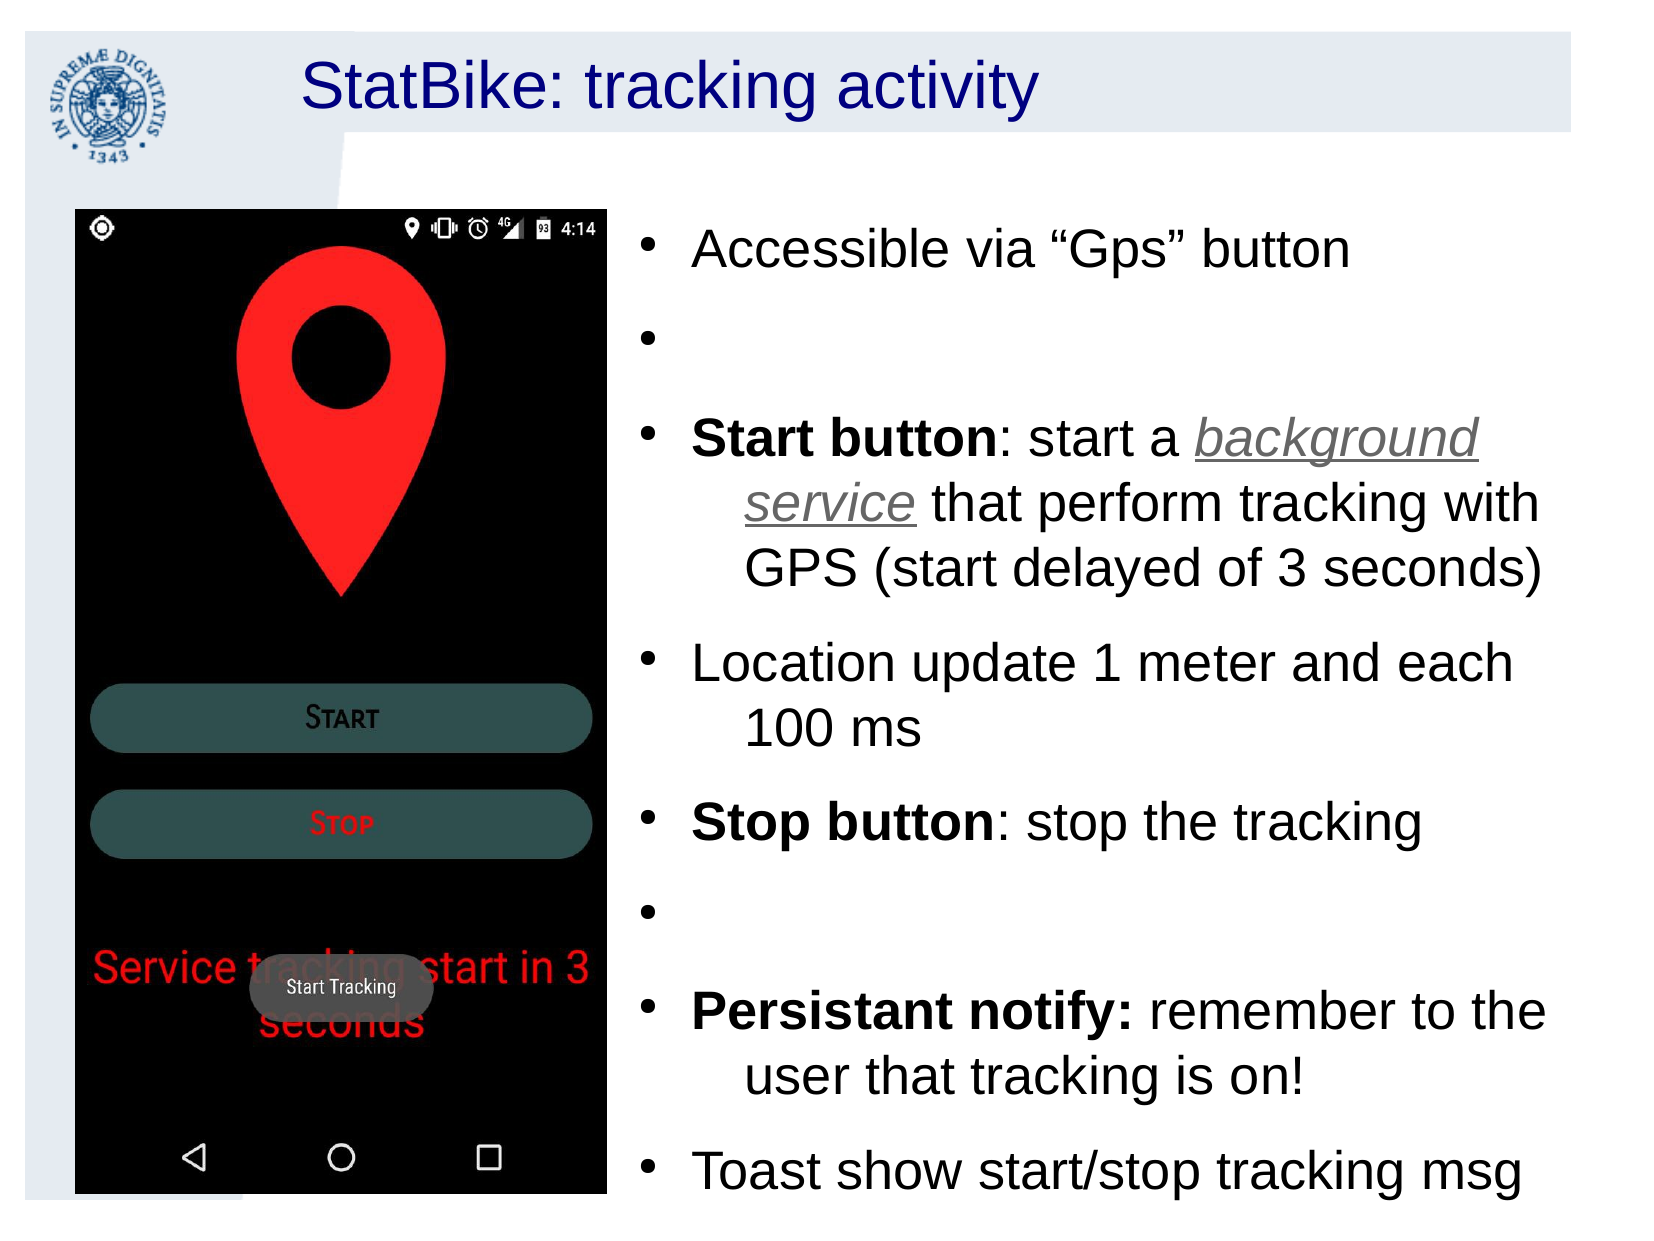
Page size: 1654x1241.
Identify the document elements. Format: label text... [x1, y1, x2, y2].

picture [75, 209, 607, 1194]
list Accessible via “Gps” button Start button: start a background service that perform tracking with GPS (start delayed of 3 seconds) Location update 1 meter and each 100 ms Stop button: stop the tracking Persistant notify: remember to the user that tracking is on! Toast show start/stop tracking msg [602, 213, 1578, 1207]
title StatBike: tracking activity [300, 31, 1571, 133]
